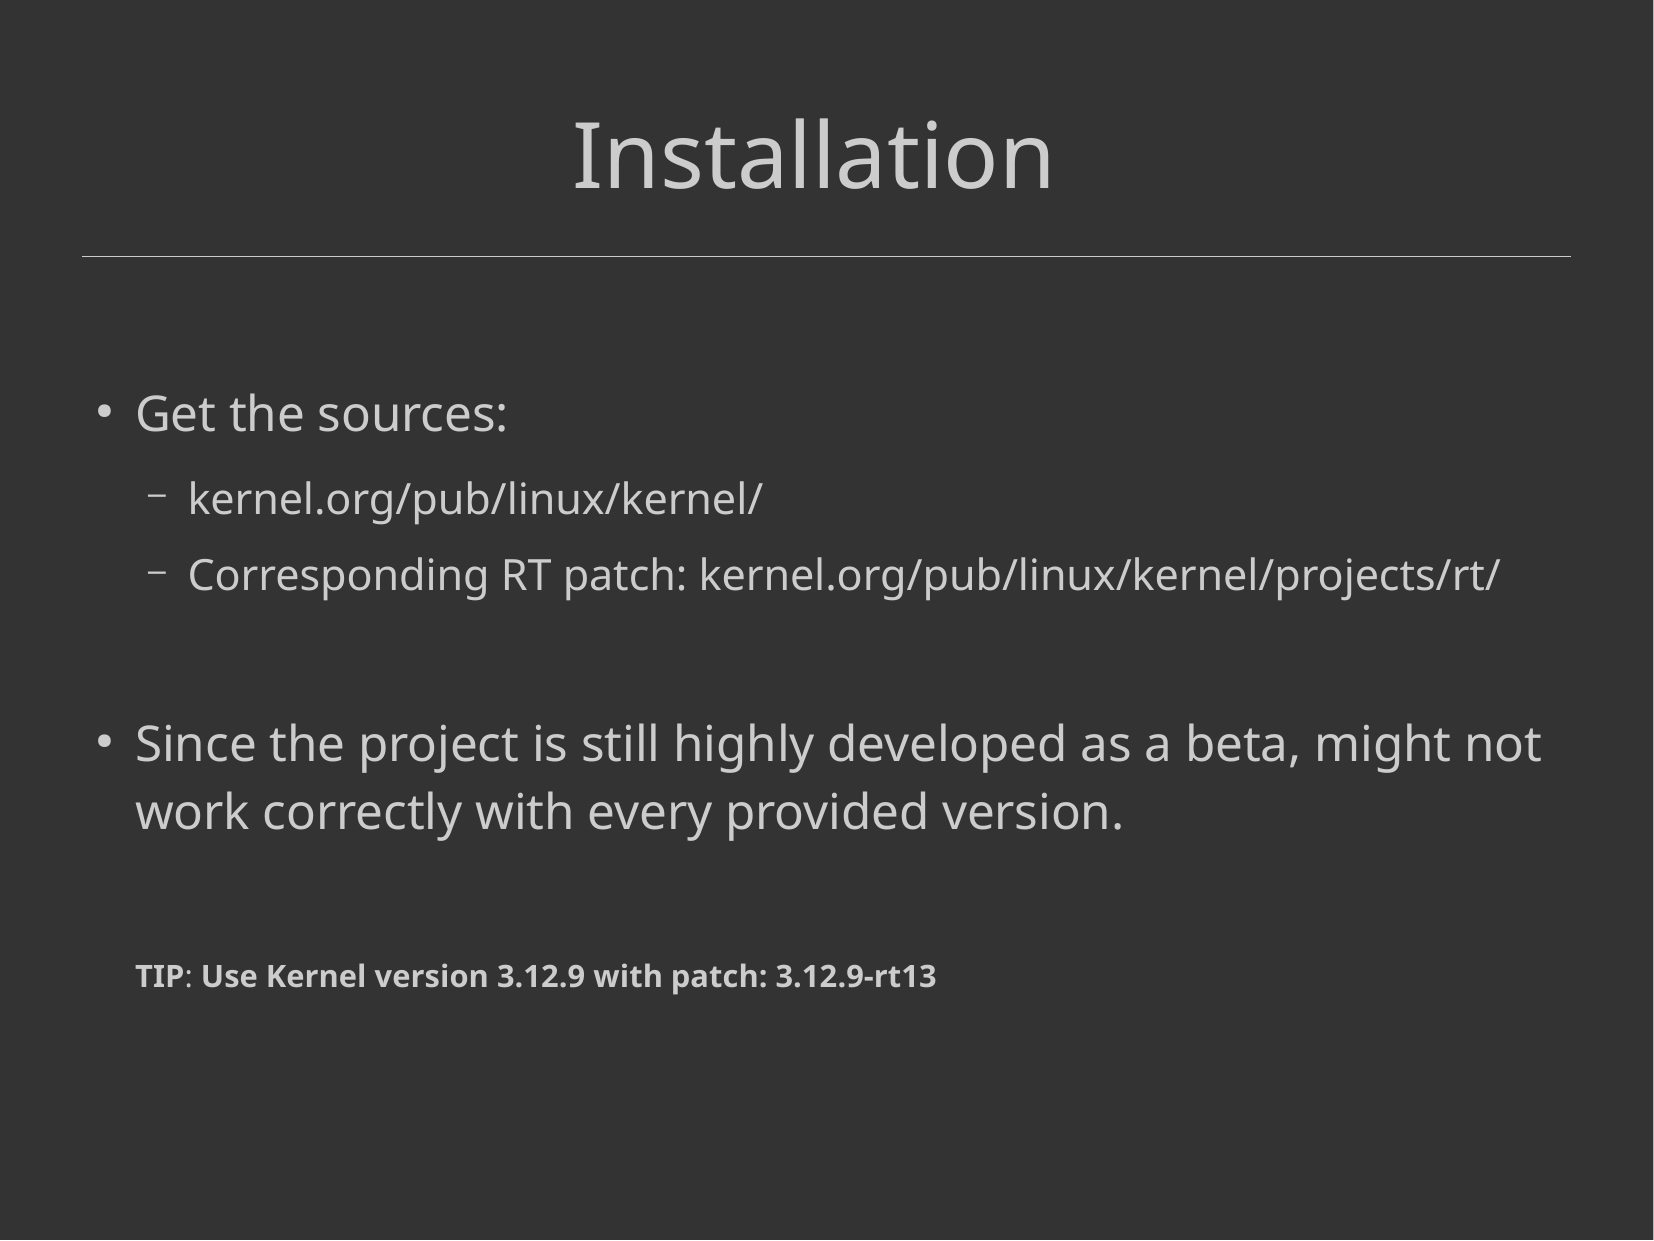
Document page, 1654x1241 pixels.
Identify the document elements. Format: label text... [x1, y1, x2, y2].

list Get the sources: kernel.org/pub/linux/kernel/ Corresponding RT patch: kernel.org/pub/linux/kernel/projects/rt/ Since the project is still highly developed as a beta, might not work correctly with every provided version. TIP: Use Kernel version 3.12.9 with patch: 3.12.9-rt13 [82, 290, 1571, 1010]
title Installation [82, 49, 1571, 257]
